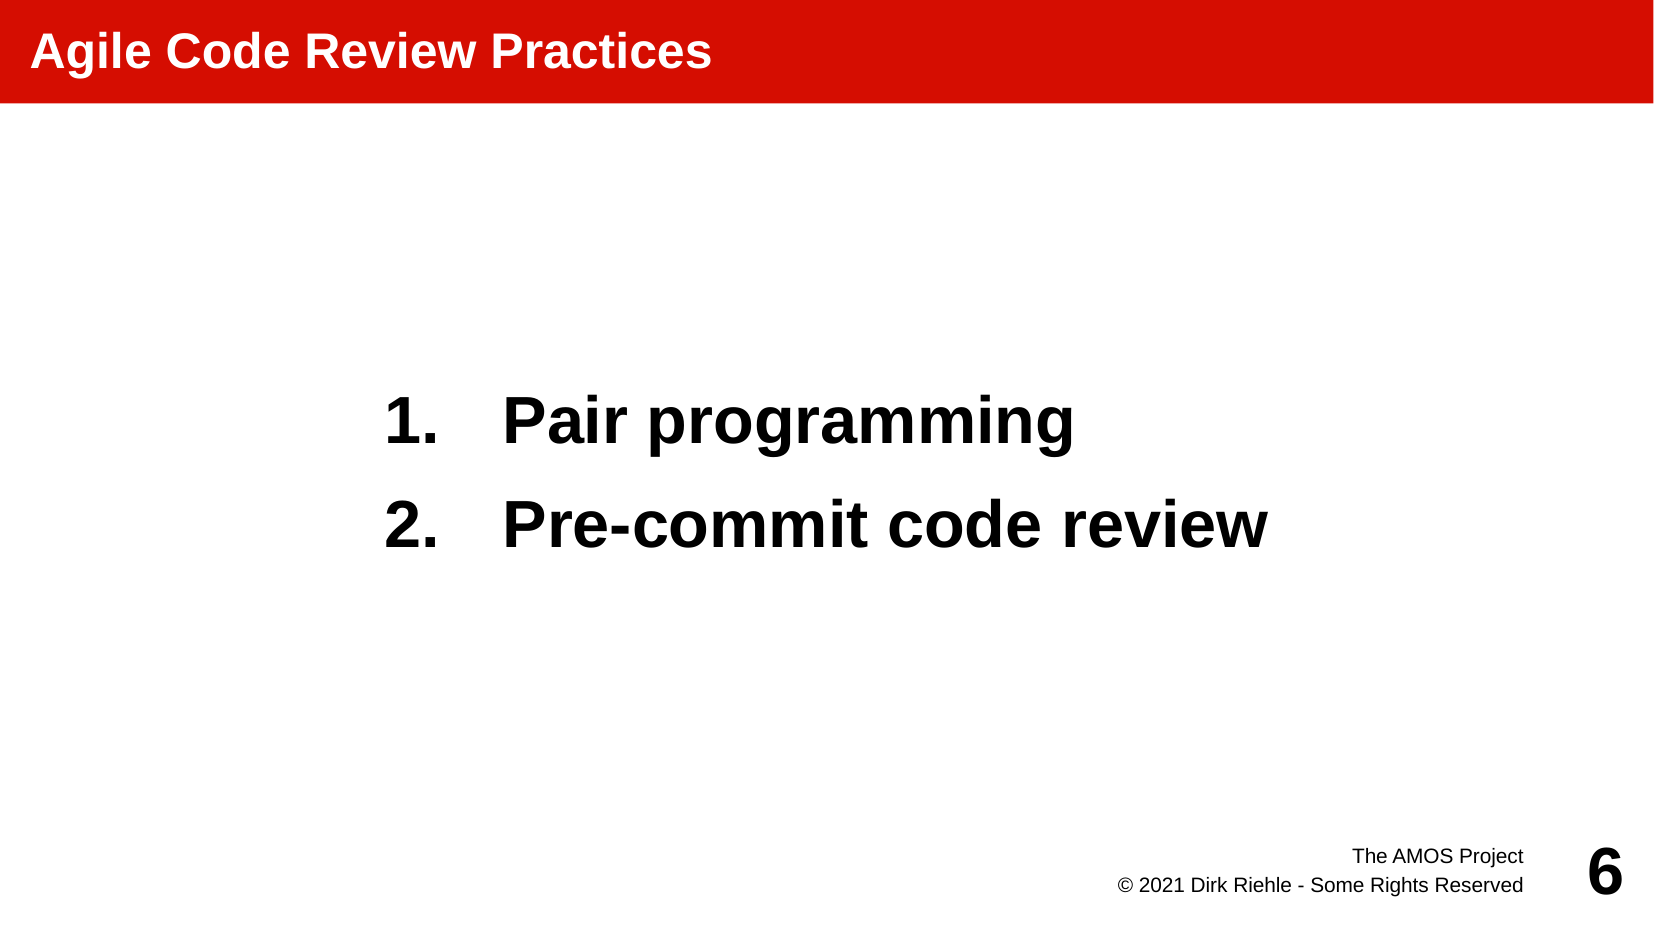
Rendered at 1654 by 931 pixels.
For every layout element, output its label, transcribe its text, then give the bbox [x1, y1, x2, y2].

title Agile Code Review Practices [0, 0, 1654, 104]
subtitle Pair programming Pre-commit code review [29, 132, 1625, 813]
